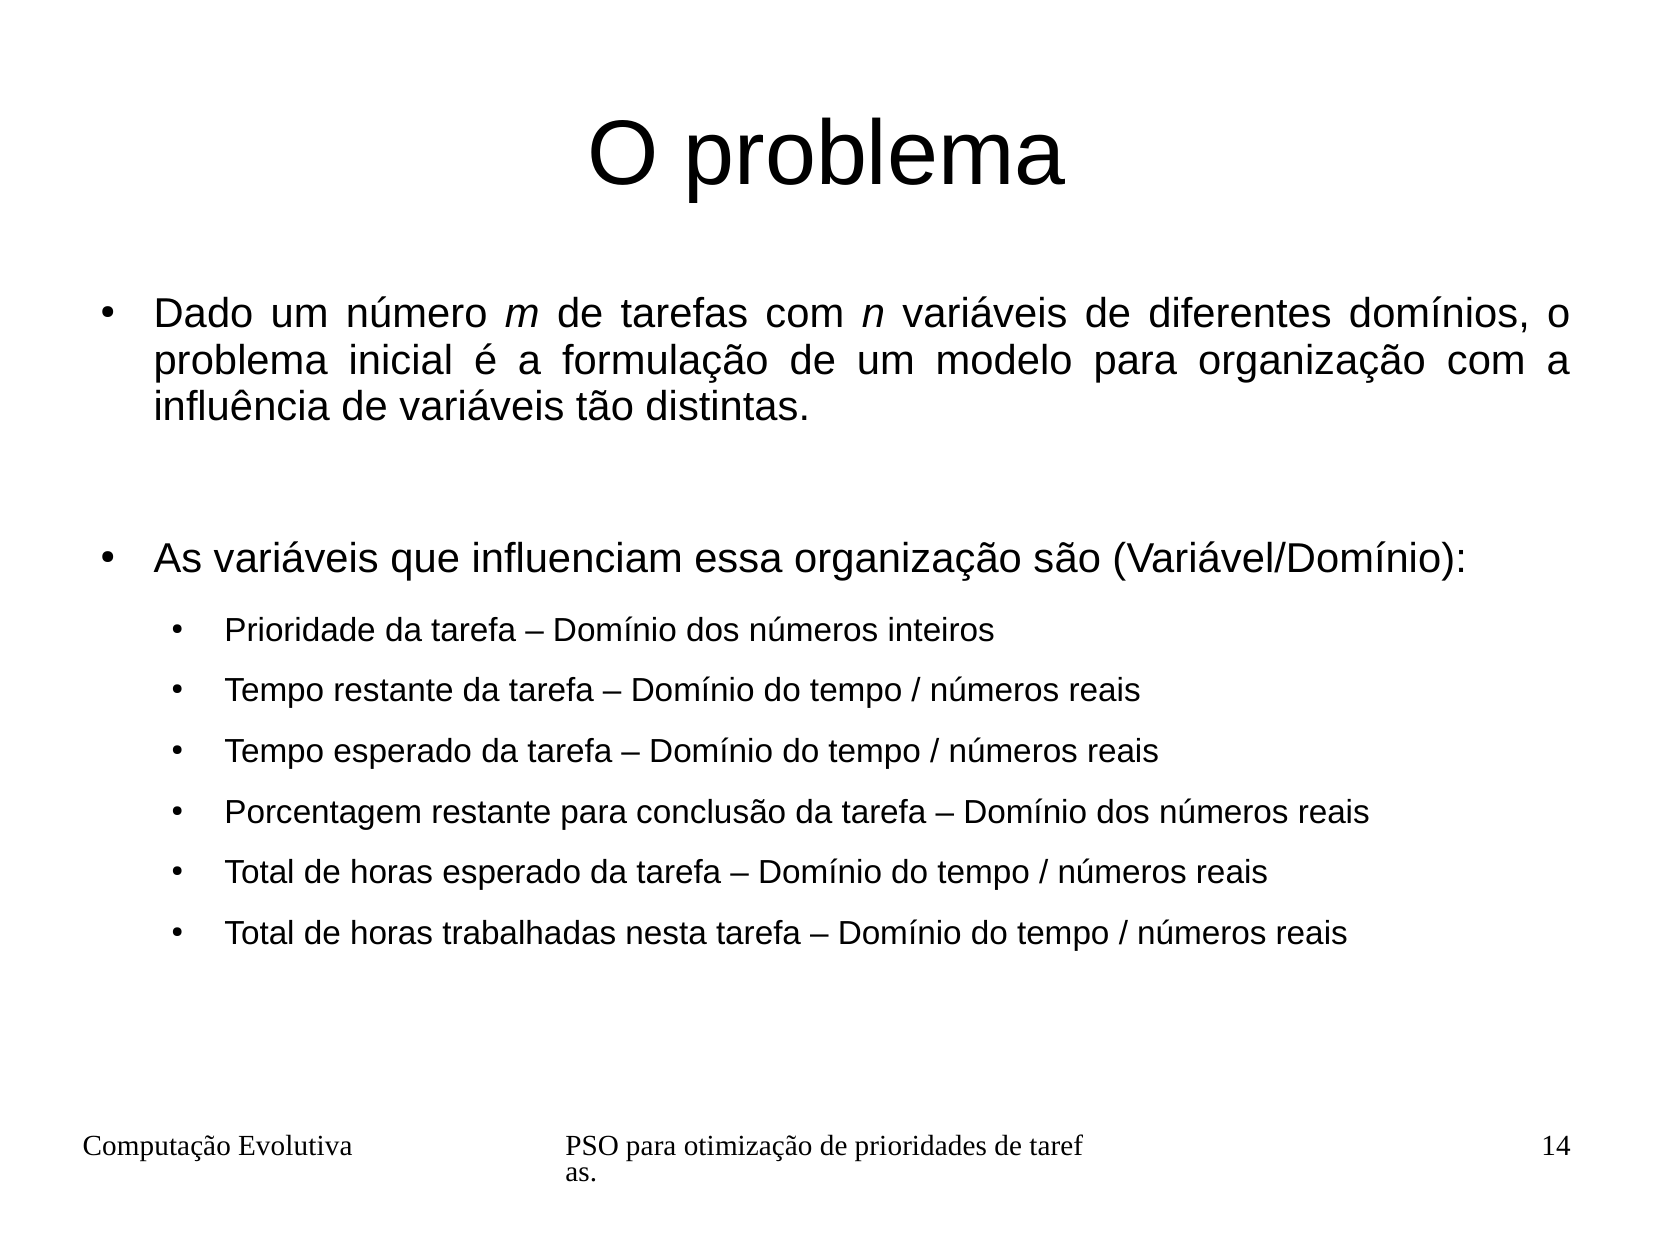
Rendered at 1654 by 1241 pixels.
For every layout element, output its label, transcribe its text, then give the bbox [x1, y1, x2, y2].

list Dado um número m de tarefas com n variáveis de diferentes domínios, o problema inicial é a formulação de um modelo para organização com a influência de variáveis tão distintas. As variáveis que influenciam essa organização são (Variável/Domínio): Prioridade da tarefa – Domínio dos números inteiros Tempo restante da tarefa – Domínio do tempo / números reais Tempo esperado da tarefa – Domínio do tempo / números reais Porcentagem restante para conclusão da tarefa – Domínio dos números reais Total de horas esperado da tarefa – Domínio do tempo / números reais Total de horas trabalhadas nesta tarefa – Domínio do tempo / números reais [82, 290, 1571, 1094]
title O problema [82, 56, 1571, 250]
